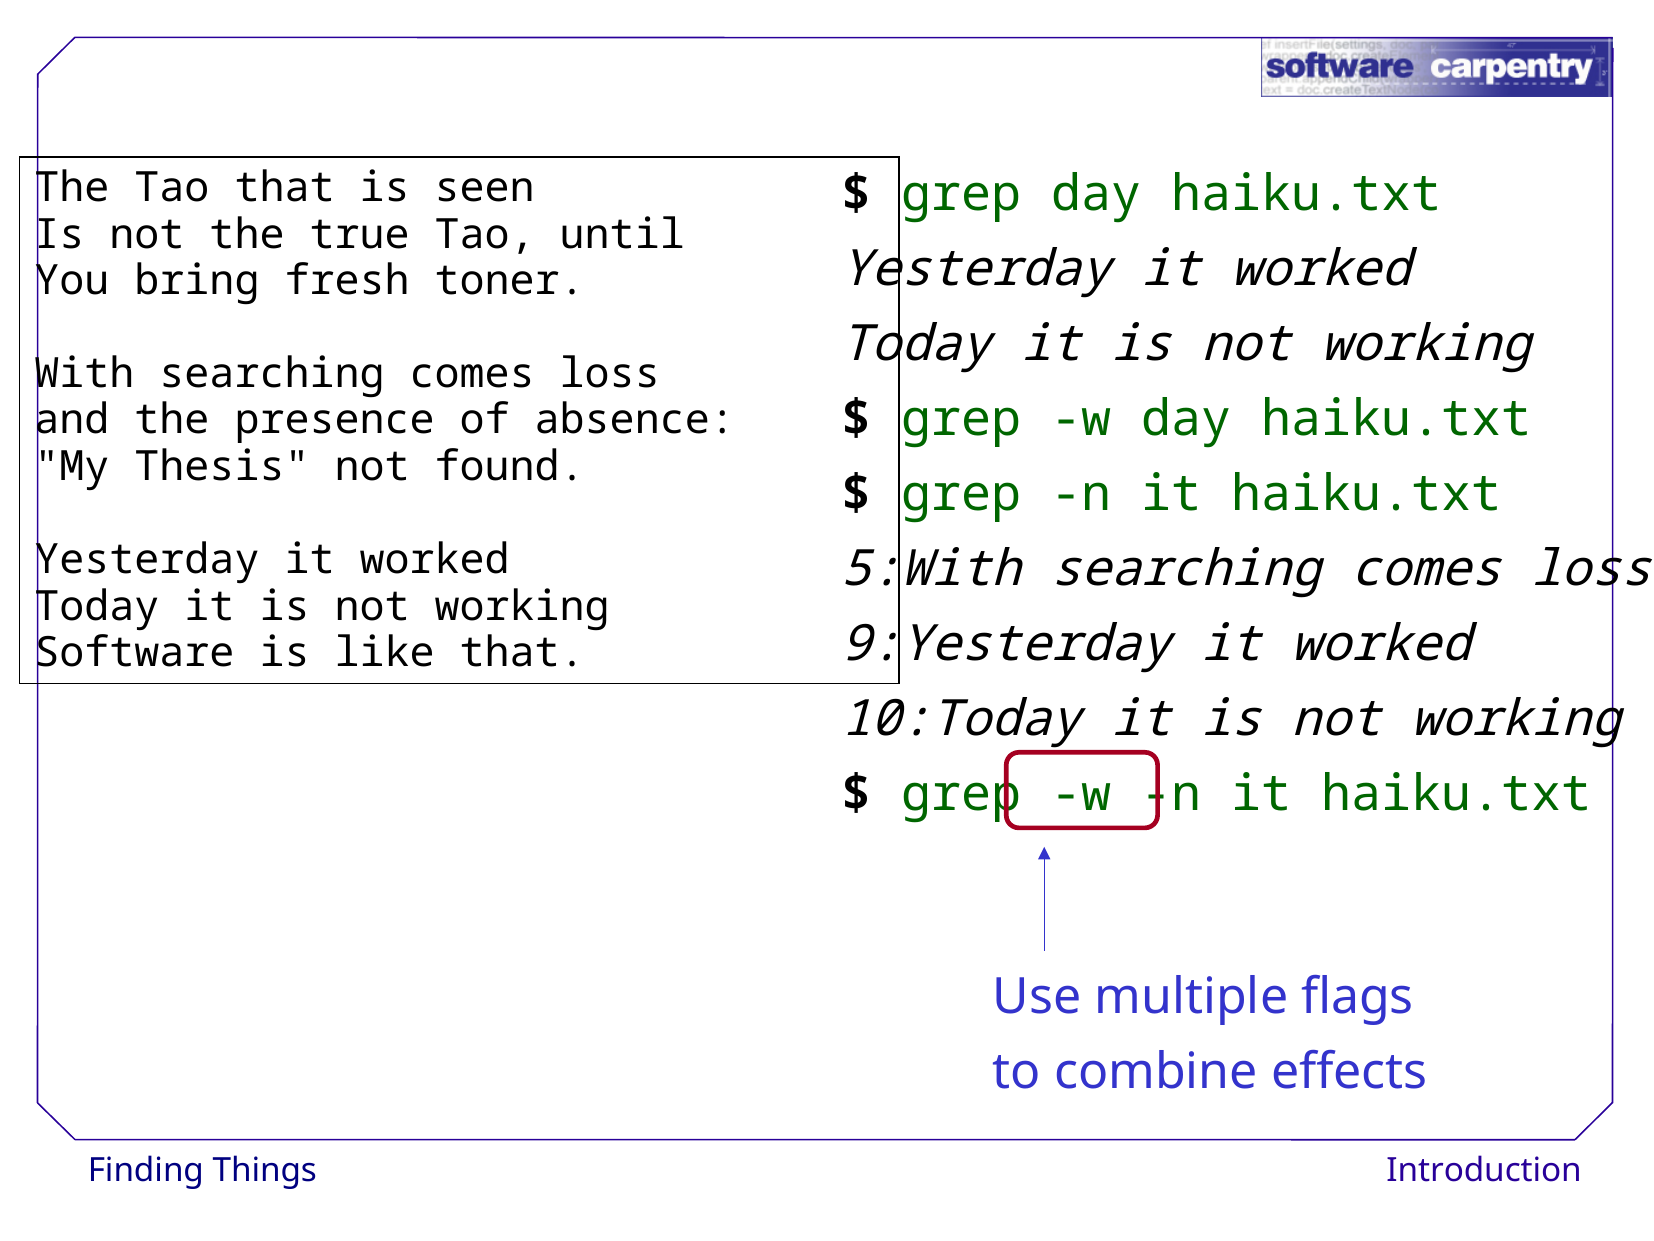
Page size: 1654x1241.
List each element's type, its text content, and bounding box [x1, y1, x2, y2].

text_box Use multiple flags to combine effects [978, 941, 1451, 1112]
text_box The Tao that is seen Is not the true Tao, until You bring fresh toner. With searching comes loss and the presence of absence: "My Thesis" not found. Yesterday it worked Today it is not working Software is like that. [19, 156, 826, 684]
text_box $ grep day haiku.txt Yesterday it worked Today it is not working $ grep -w day haiku.txt $ grep -n it haiku.txt 5:With searching comes loss 9:Yesterday it worked 10:Today it is not working $ grep -w -n it haiku.txt [826, 138, 1517, 1055]
picture [1261, 39, 1613, 97]
